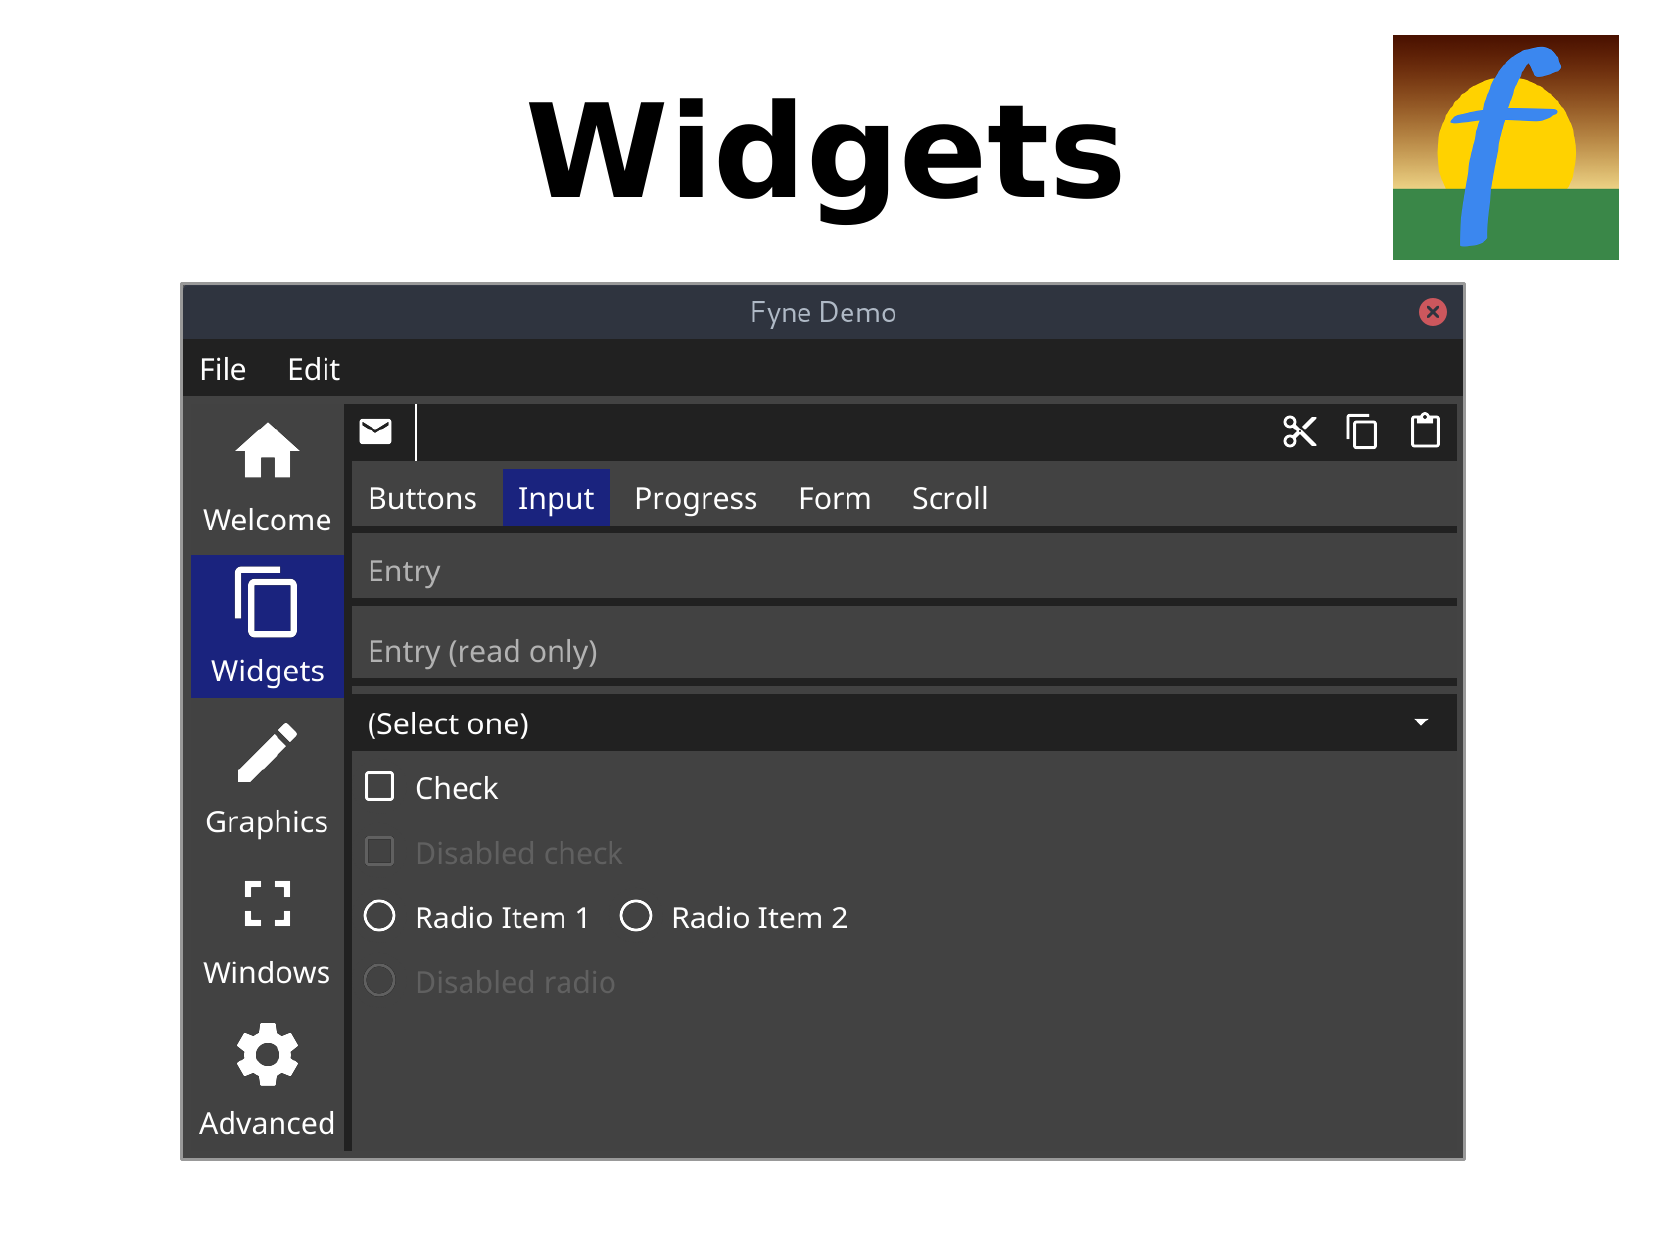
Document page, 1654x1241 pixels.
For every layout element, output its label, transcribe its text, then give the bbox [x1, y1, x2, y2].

picture [1393, 35, 1619, 260]
title Widgets [82, 49, 1393, 257]
picture [183, 284, 1464, 1158]
